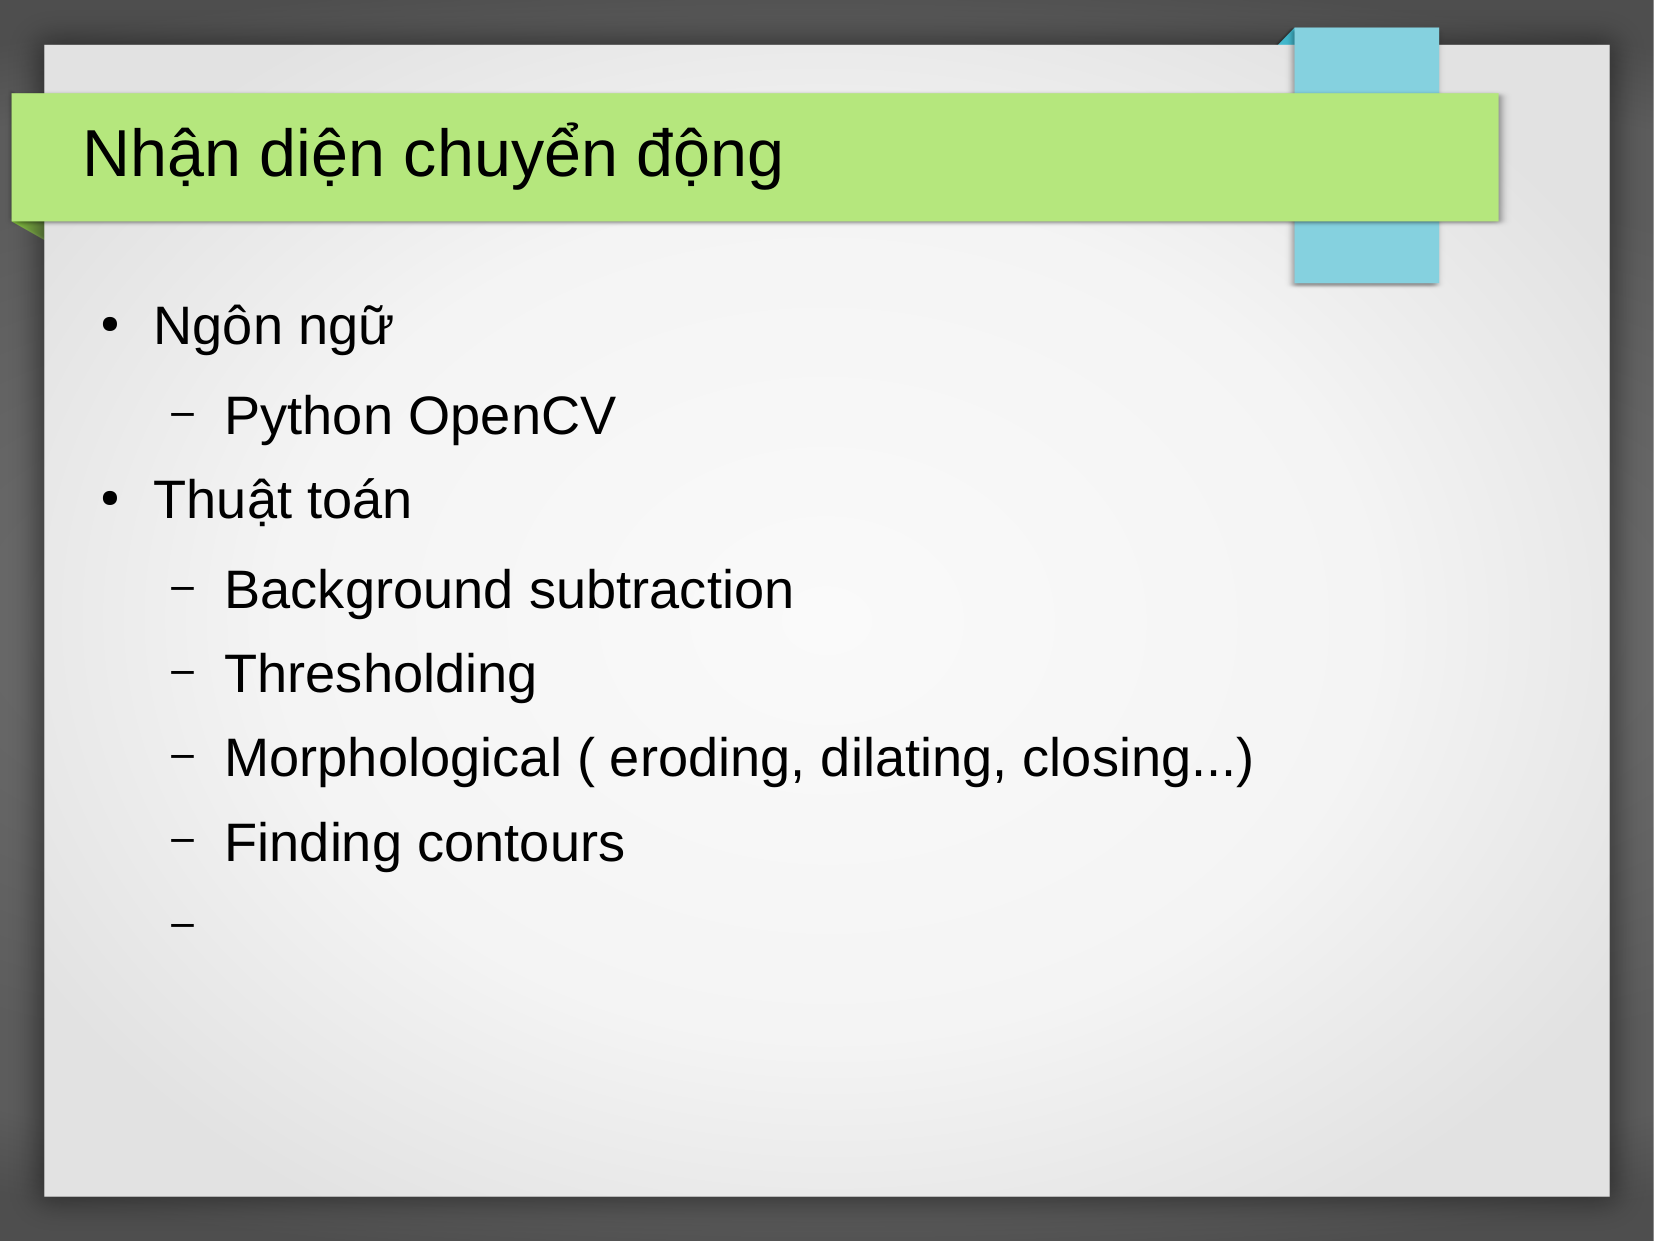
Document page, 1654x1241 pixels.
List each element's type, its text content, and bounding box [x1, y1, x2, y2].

picture [0, 0, 1654, 1241]
title Nhận diện chuyển động [82, 94, 1264, 213]
list Ngôn ngữ Python OpenCV Thuật toán Background subtraction Thresholding Morphological ( eroding, dilating, closing...) Finding contours [82, 295, 1571, 1015]
